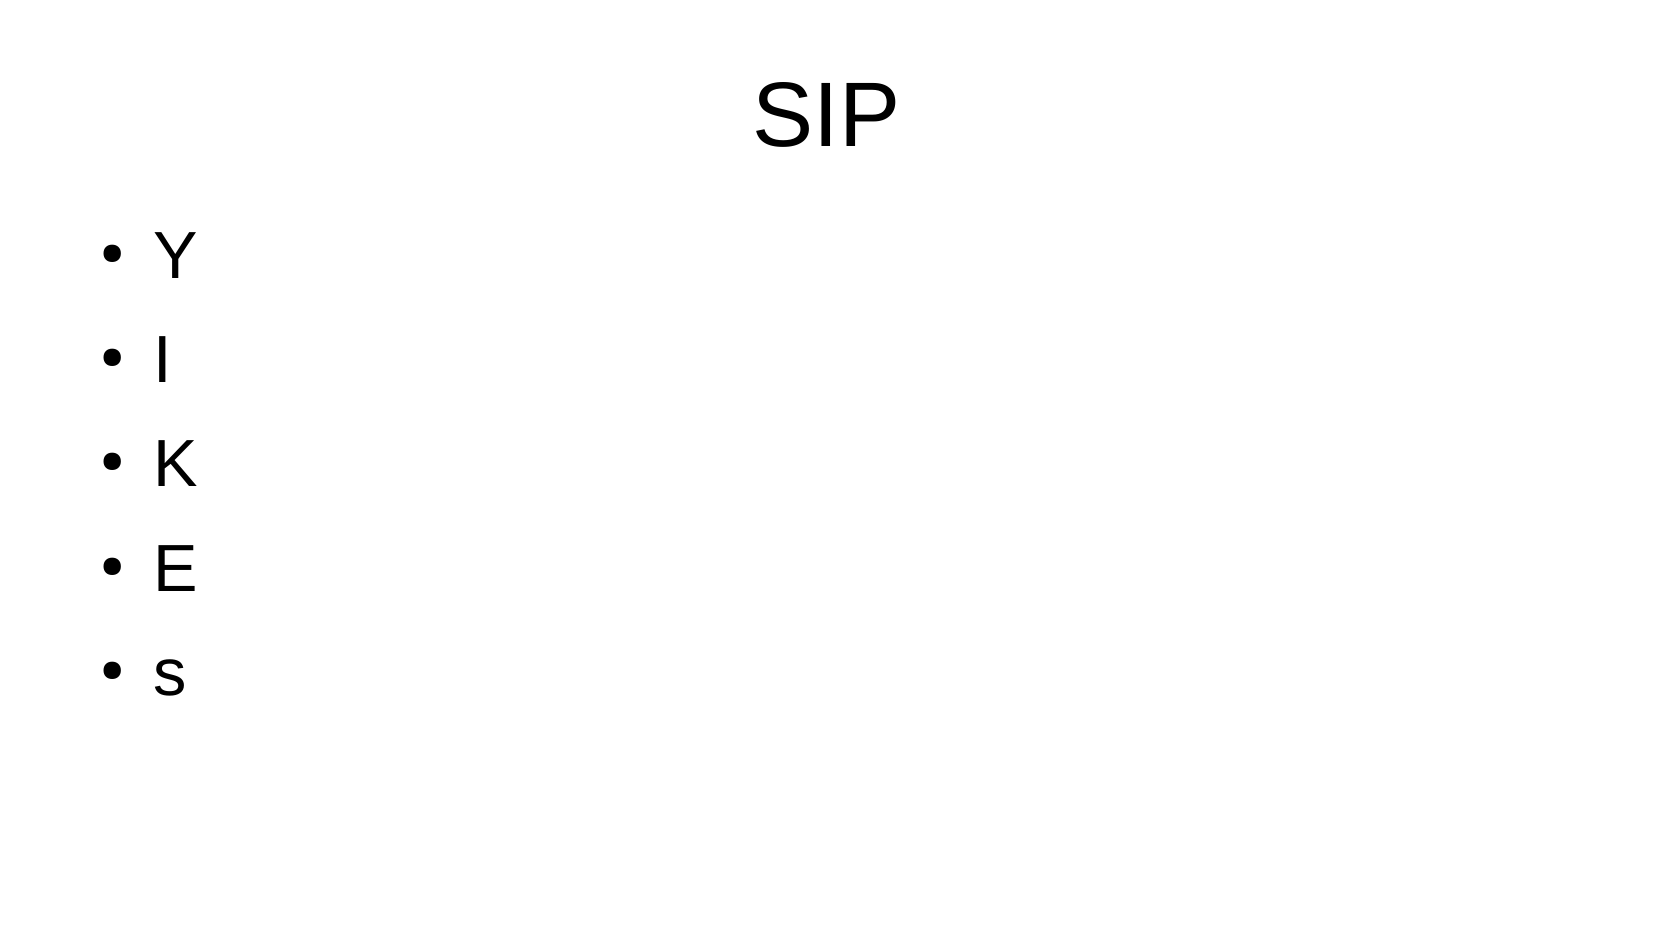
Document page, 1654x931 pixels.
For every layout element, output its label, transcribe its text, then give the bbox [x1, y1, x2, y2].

list Y I K E s [82, 217, 1571, 758]
title SIP [82, 37, 1571, 193]
